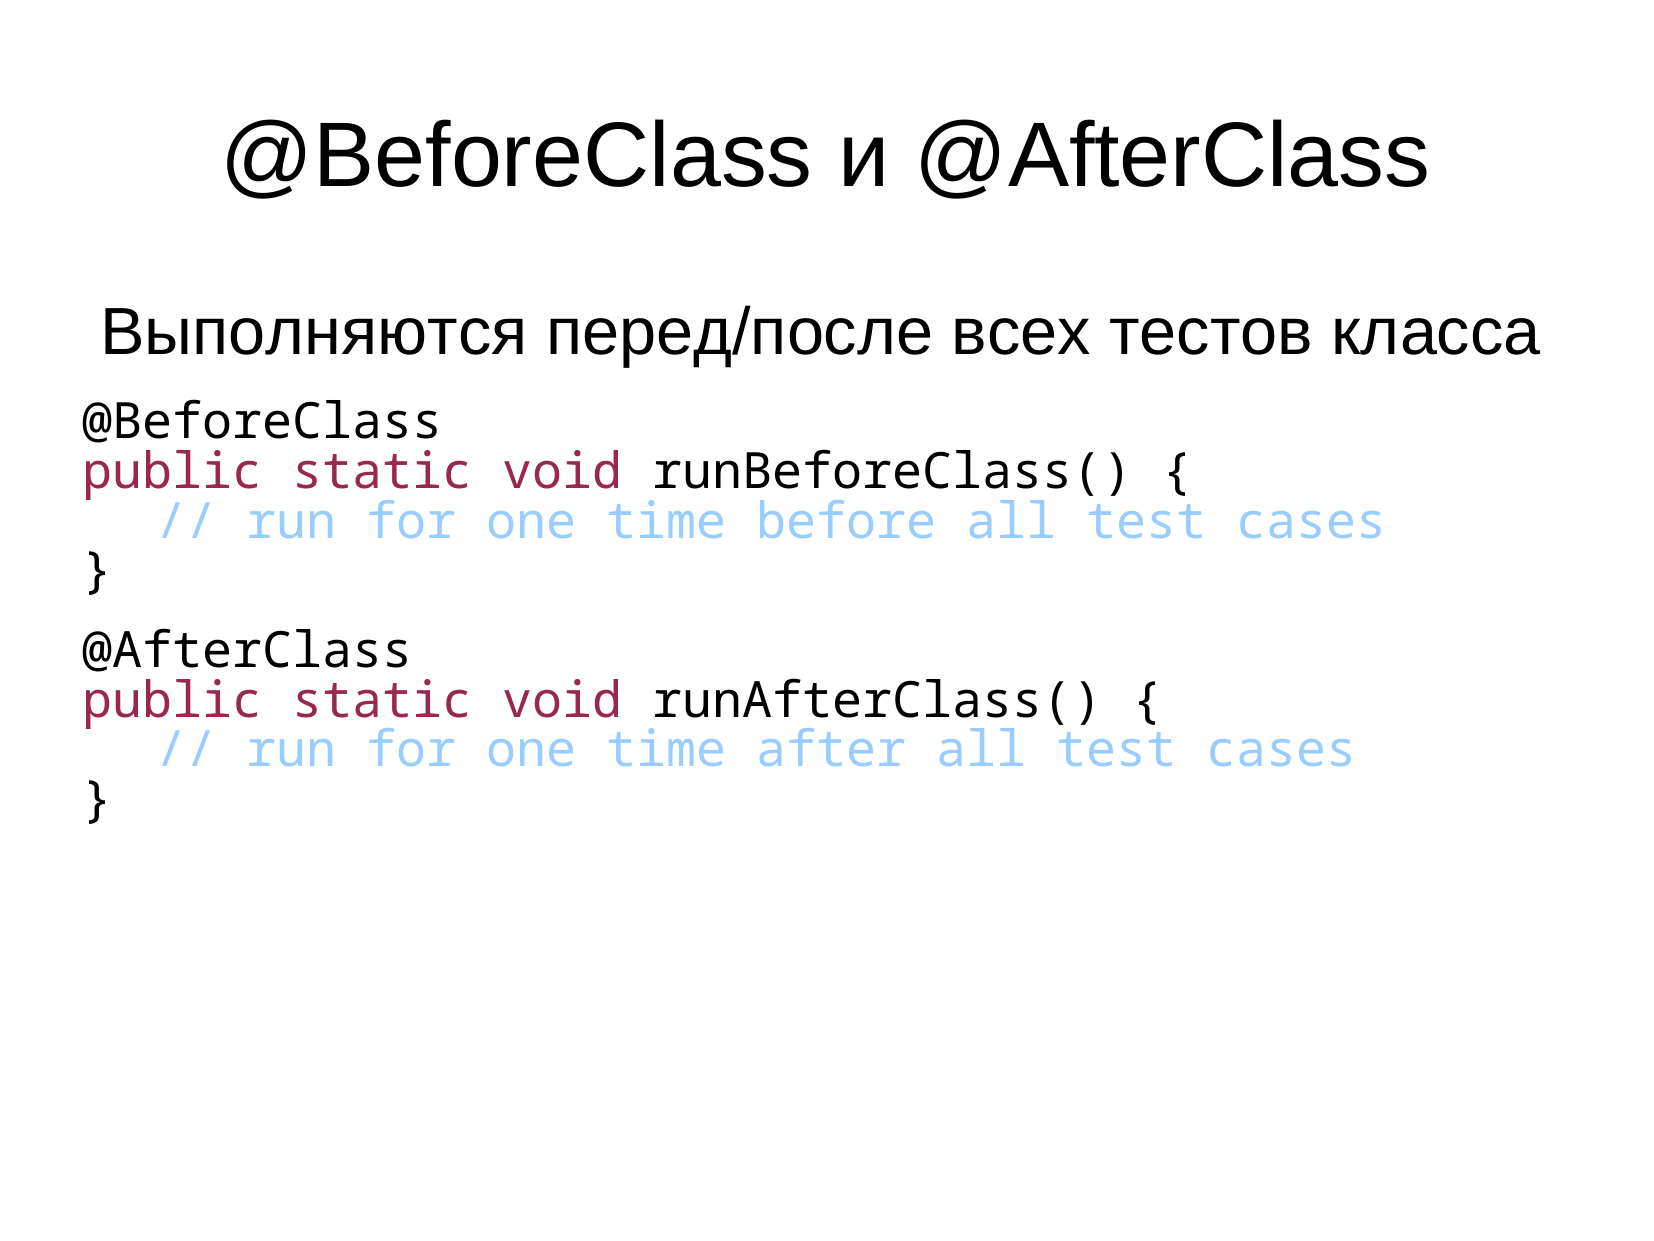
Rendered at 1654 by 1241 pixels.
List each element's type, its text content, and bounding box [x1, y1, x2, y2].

title @BeforeClass и @AfterClass [82, 49, 1571, 257]
list Выполняются перед/после всех тестов класса @BeforeClass public static void runBeforeClass() { // run for one time before all test cases } @AfterClass public static void runAfterClass() { // run for one time after all test cases } [82, 290, 1571, 1010]
